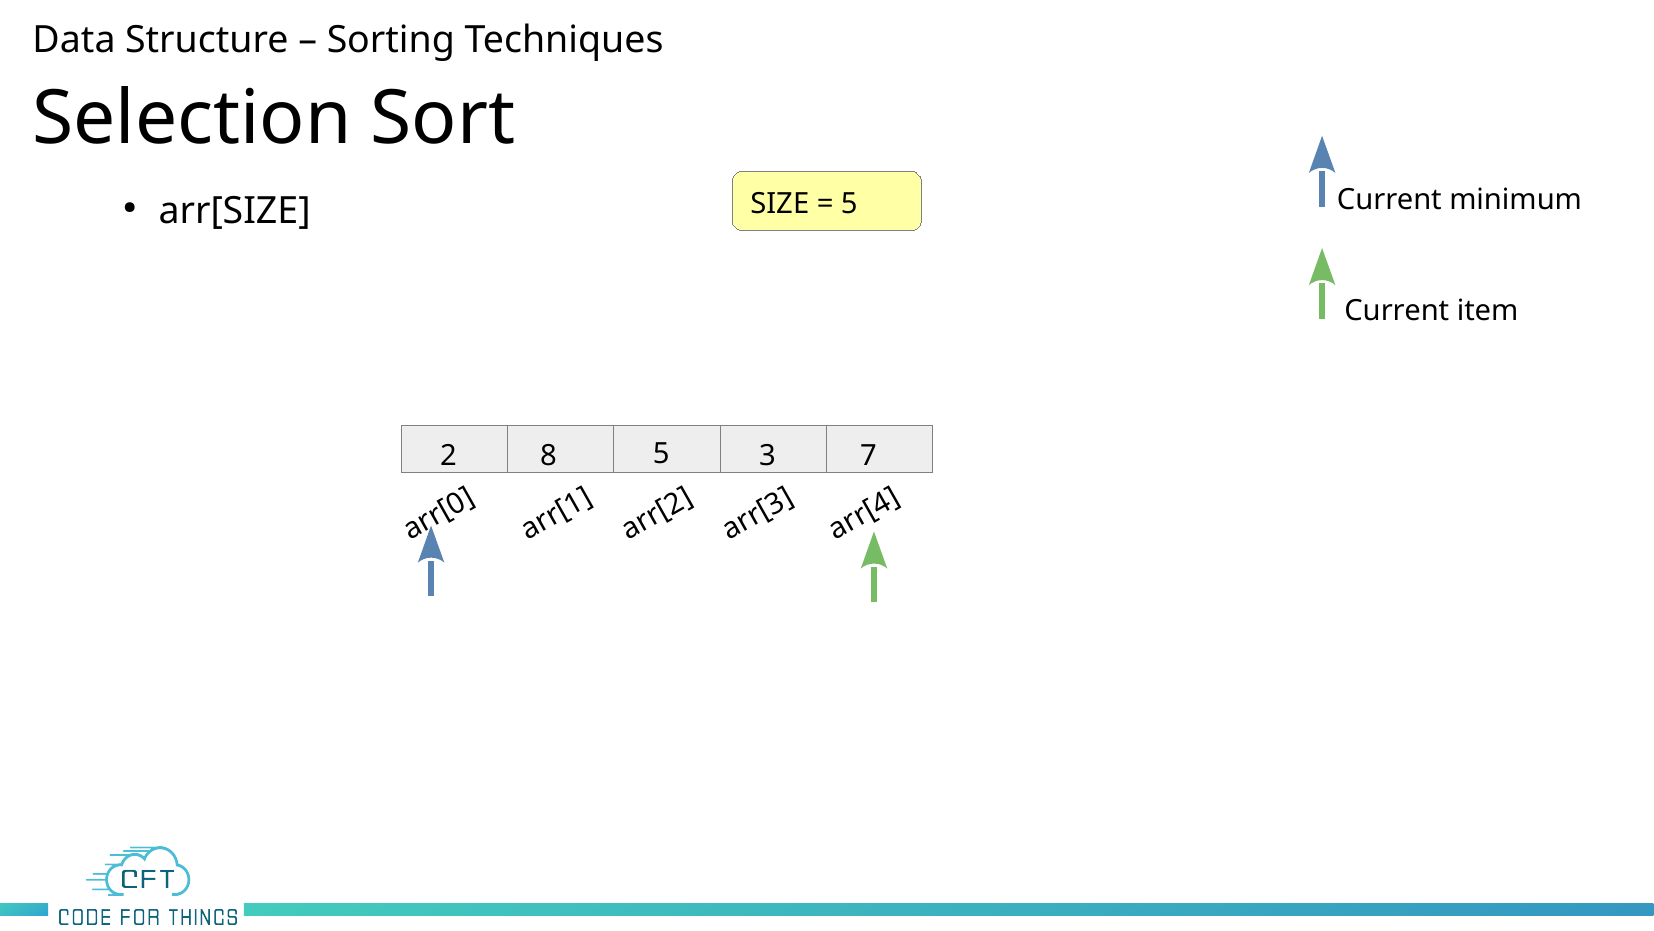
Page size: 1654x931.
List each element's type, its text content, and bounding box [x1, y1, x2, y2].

text_box Current item [1329, 281, 1545, 331]
text_box 3 [744, 427, 793, 477]
text_box [732, 171, 922, 231]
text_box [724, 425, 933, 473]
picture [59, 846, 237, 925]
text_box arr[1] [495, 450, 632, 587]
text_box 5 [638, 425, 724, 475]
text_box SIZE = 5 [735, 175, 916, 225]
title Data Structure – Sorting Techniques Selection Sort [32, 12, 1184, 166]
text_box arr[0] [377, 454, 519, 566]
text_box [401, 425, 638, 473]
text_box arr[2] [596, 475, 733, 566]
text_box Current minimum [1322, 171, 1611, 221]
text_box arr[3] [696, 450, 839, 566]
text_box 2 [425, 427, 492, 477]
text_box arr[SIZE] [108, 176, 353, 243]
text_box 7 [845, 427, 912, 477]
text_box 8 [525, 427, 593, 477]
text_box arr[4] [806, 450, 957, 587]
